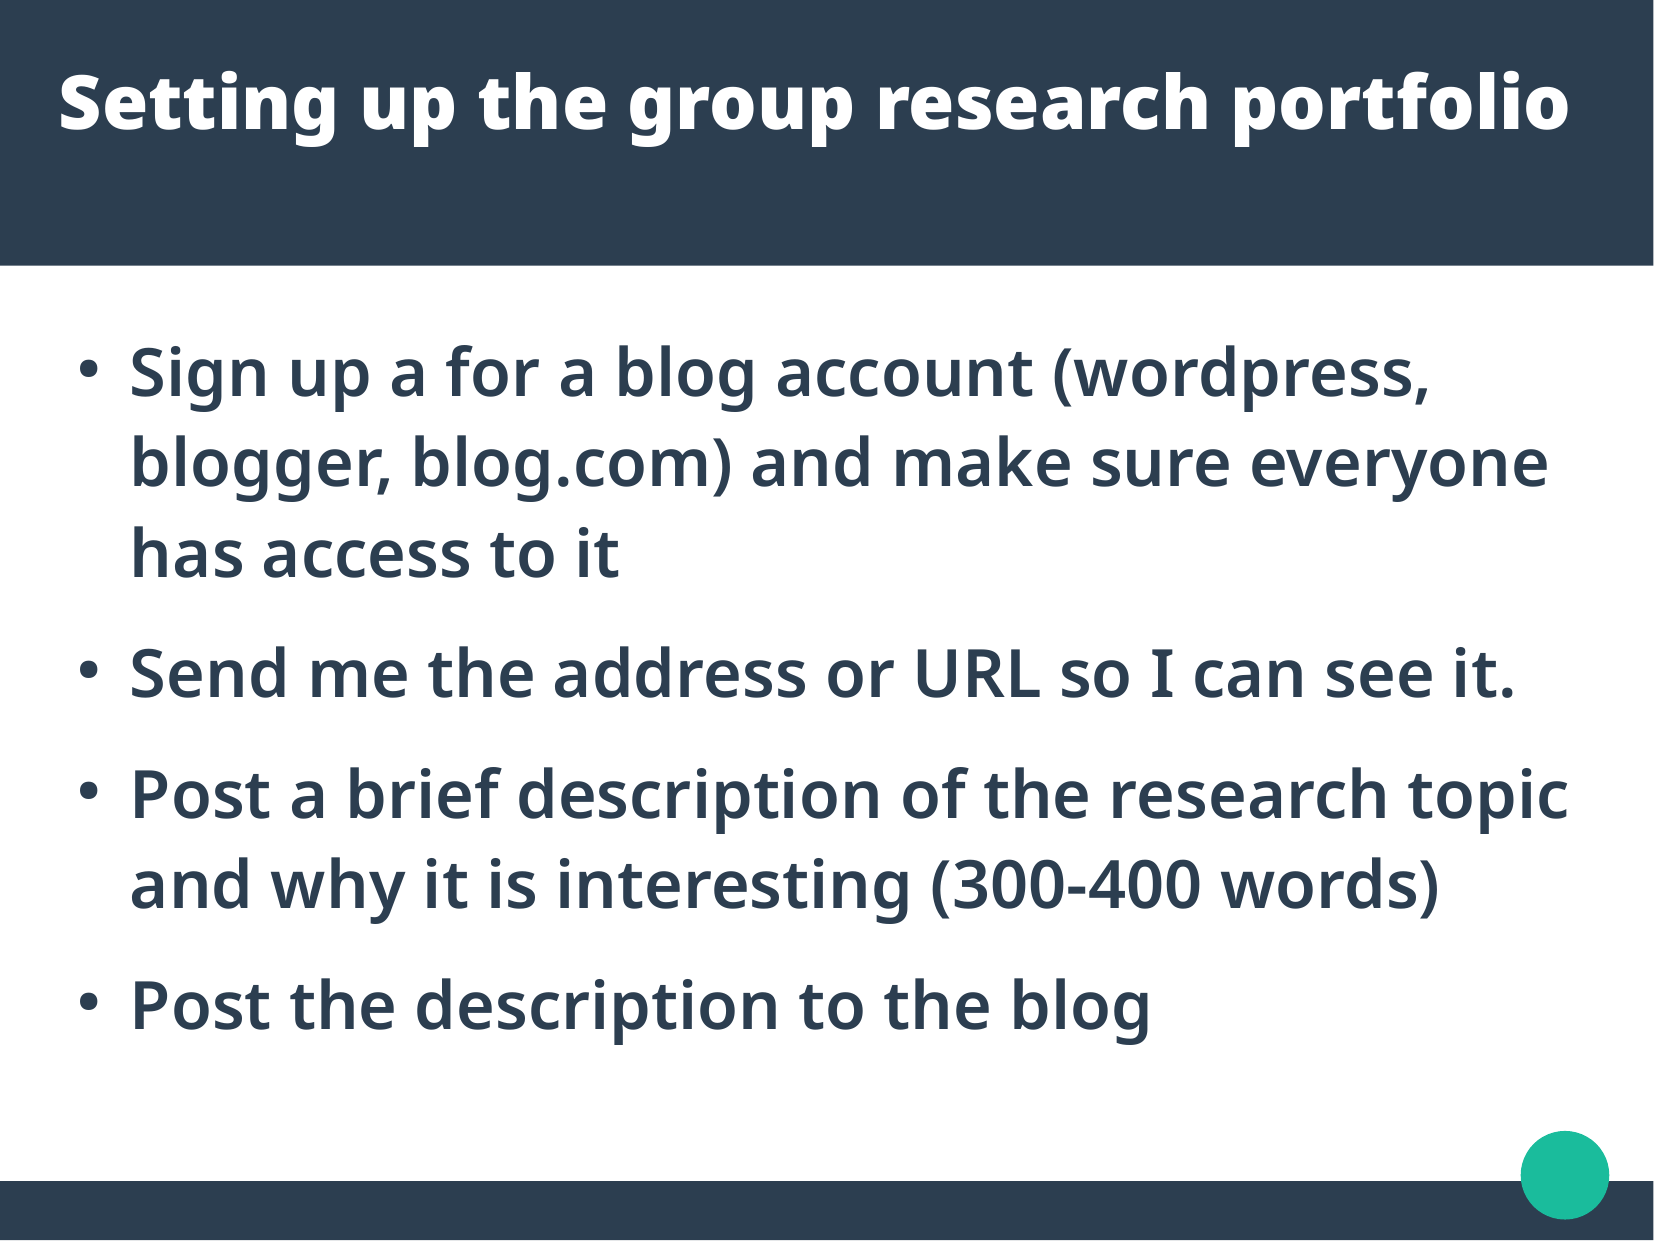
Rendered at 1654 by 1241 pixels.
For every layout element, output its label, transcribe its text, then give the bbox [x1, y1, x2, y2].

title Setting up the group research portfolio [59, 49, 1595, 207]
list Sign up a for a blog account (wordpress, blogger, blog.com) and make sure everyone has access to it Send me the address or URL so I can see it. Post a brief description of the research topic and why it is interesting (300-400 words) Post the description to the blog [59, 324, 1595, 1152]
